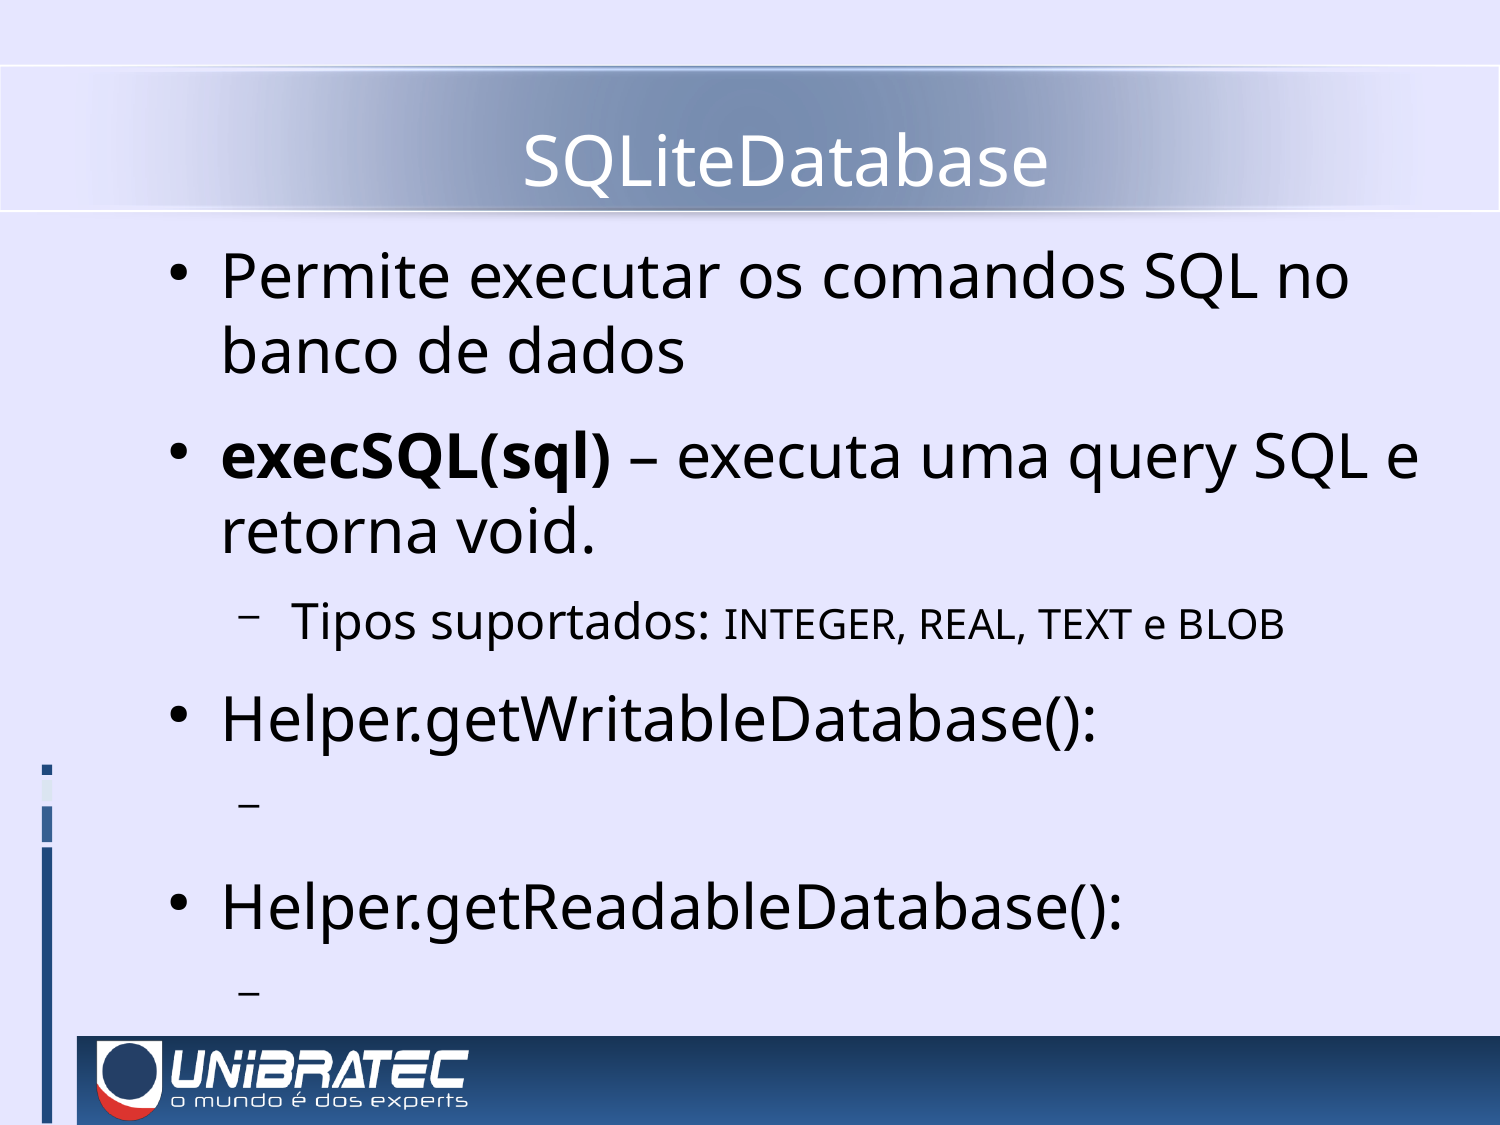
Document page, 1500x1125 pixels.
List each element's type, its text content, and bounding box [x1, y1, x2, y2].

title SQLiteDatabase [150, 84, 1424, 233]
picture [96, 1040, 469, 1121]
picture [0, 58, 1500, 227]
list Permite executar os comandos SQL no banco de dados execSQL(sql) – executa uma query SQL e retorna void. Tipos suportados: INTEGER, REAL, TEXT e BLOB Helper.getWritableDatabase(): Helper.getReadableDatabase(): [150, 236, 1441, 1028]
